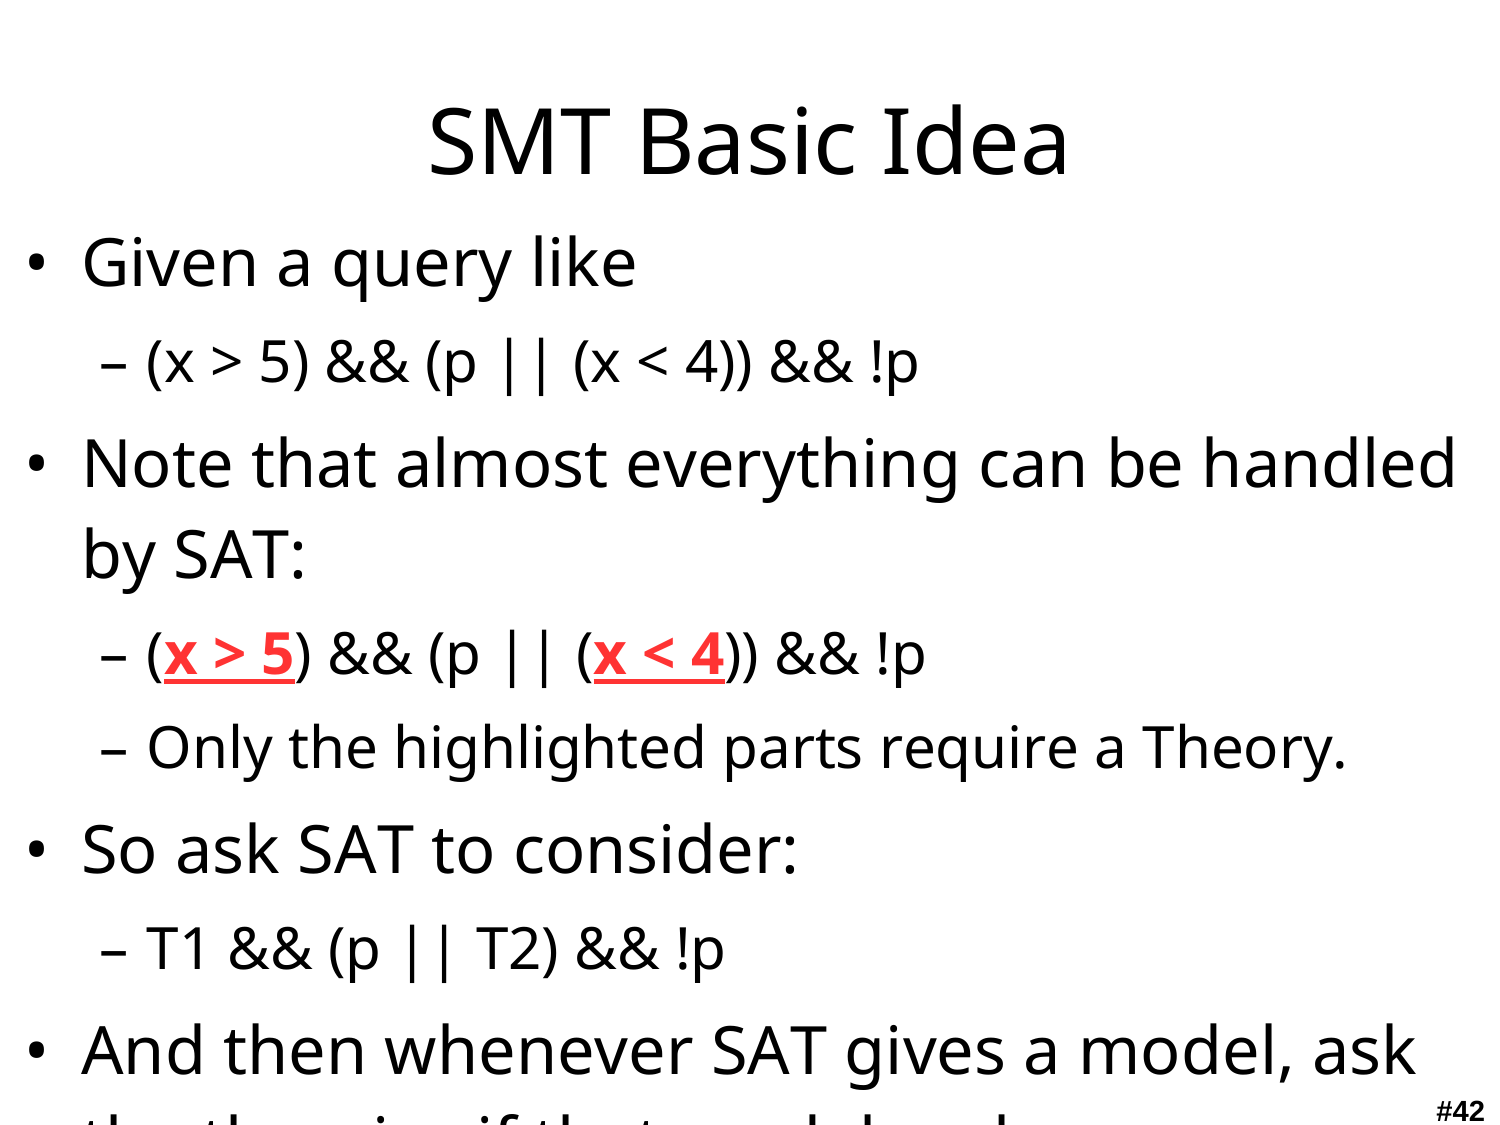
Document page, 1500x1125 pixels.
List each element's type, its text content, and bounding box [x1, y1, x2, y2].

title SMT Basic Idea [24, 45, 1476, 215]
list Given a query like (x > 5) && (p || (x < 4)) && !p Note that almost everything can be handled by SAT: (x > 5) && (p || (x < 4)) && !p Only the highlighted parts require a Theory. So ask SAT to consider: T1 && (p || T2) && !p And then whenever SAT gives a model, ask the theories if that model makes sense. [24, 215, 1476, 1080]
